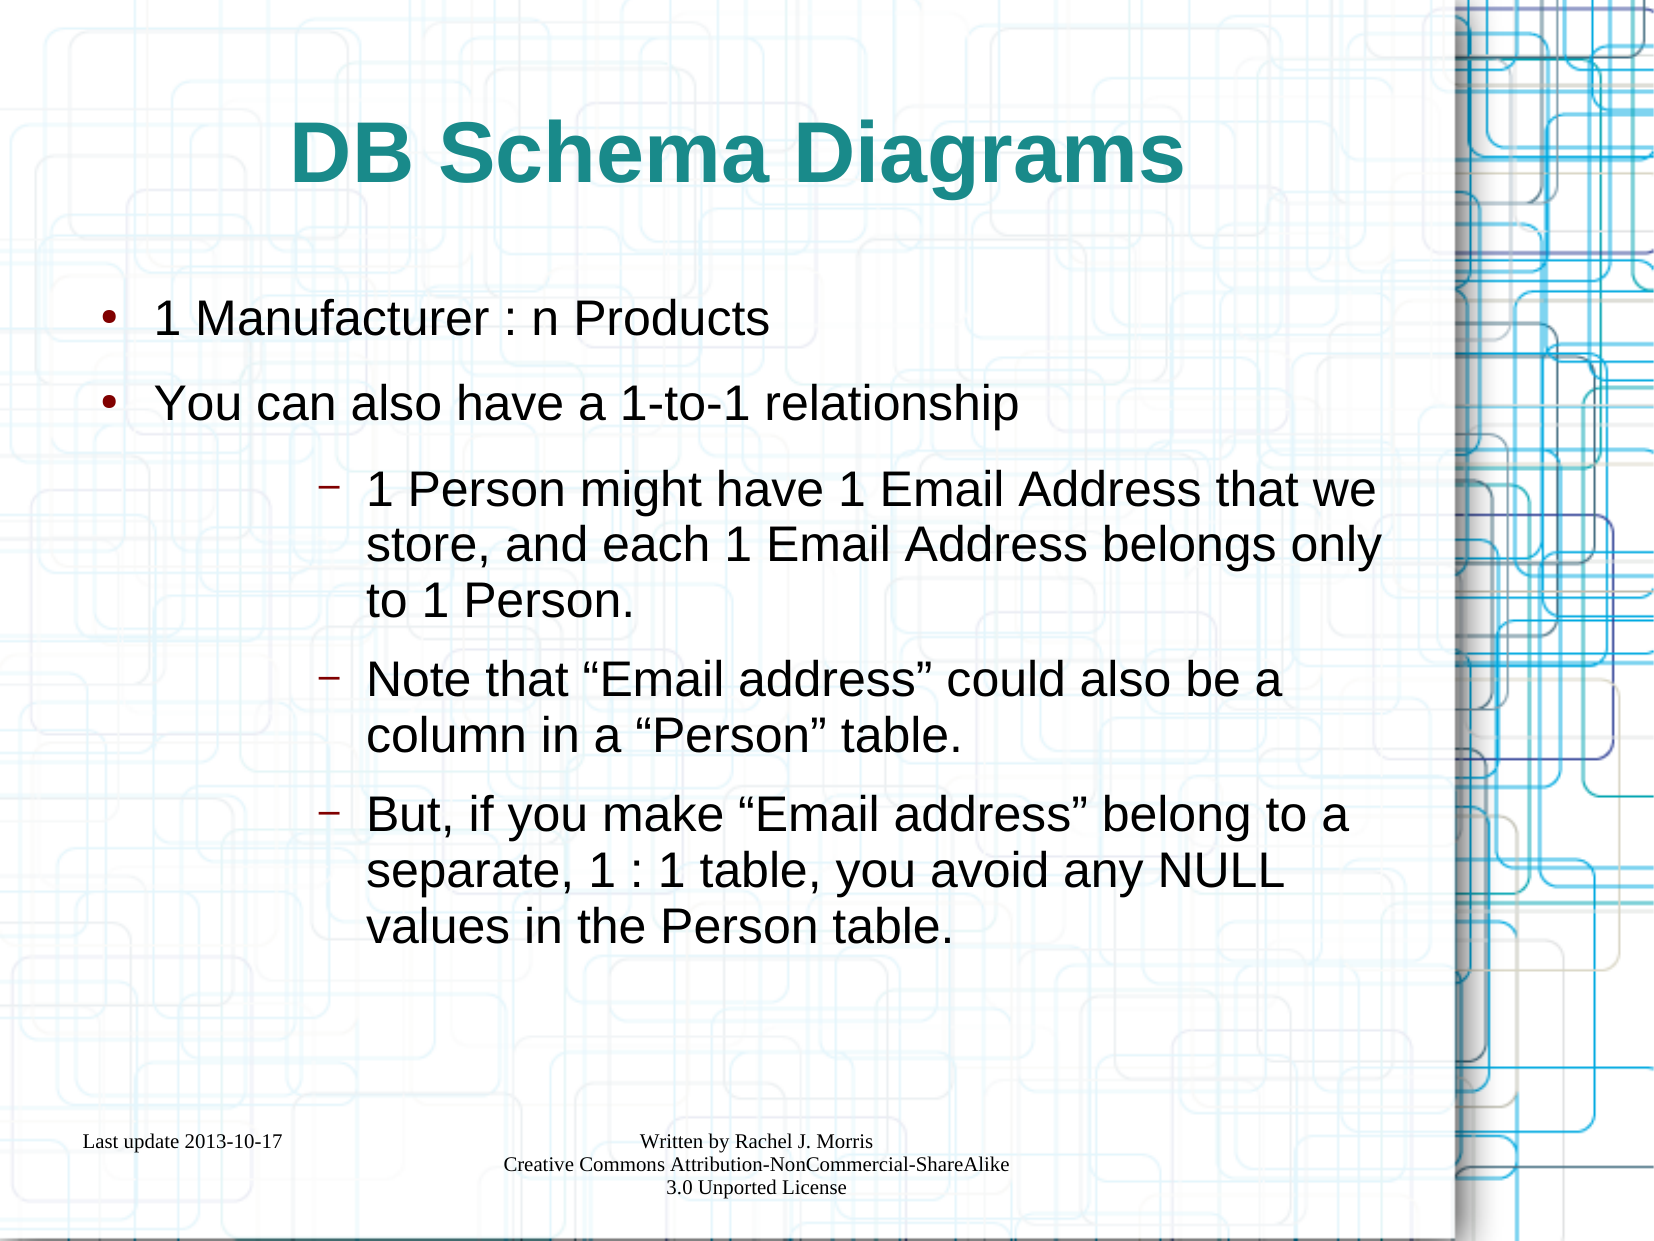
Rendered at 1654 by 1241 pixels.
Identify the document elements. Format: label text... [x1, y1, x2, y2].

title DB Schema Diagrams [59, 49, 1418, 257]
list 1 Manufacturer : n Products You can also have a 1-to-1 relationship 1 Person might have 1 Email Address that we store, and each 1 Email Address belongs only to 1 Person. Note that “Email address” could also be a column in a “Person” table. But, if you make “Email address” belong to a separate, 1 : 1 table, you avoid any NULL values in the Person table. [82, 290, 1418, 955]
picture [0, 0, 1654, 1241]
